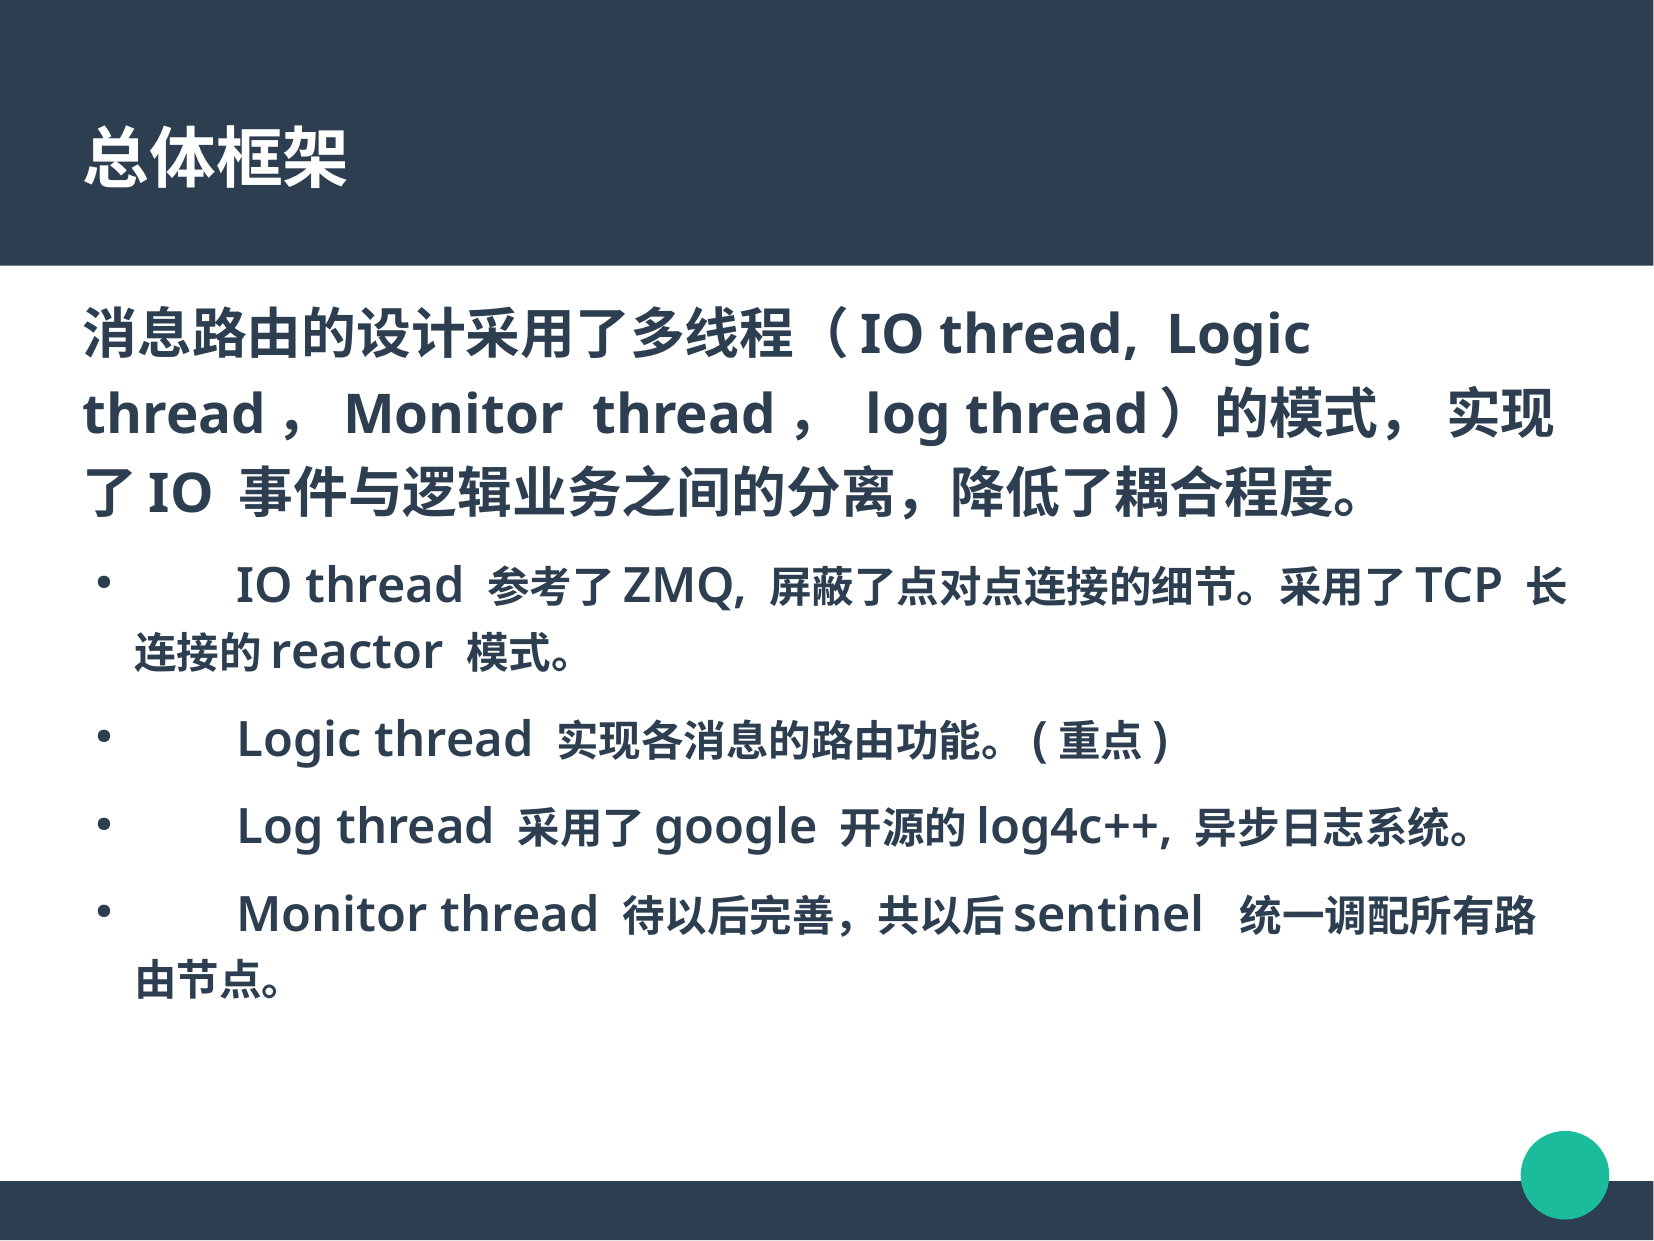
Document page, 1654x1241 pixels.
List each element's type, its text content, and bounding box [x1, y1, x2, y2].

title 总体框架 [82, 49, 1571, 257]
list 消息路由的设计采用了多线程（IO thread, Logic thread，Monitor thread， log thread）的模式， 实现了IO 事件与逻辑业务之间的分离，降低了耦合程度。 IO thread 参考了ZMQ, 屏蔽了点对点连接的细节。采用了TCP 长连接的reactor 模式。 Logic thread 实现各消息的路由功能。(重点) Log thread 采用了google 开源的log4c++, 异步日志系统。 Monitor thread 待以后完善，共以后sentinel 统一调配所有路由节点。 [82, 290, 1571, 1010]
